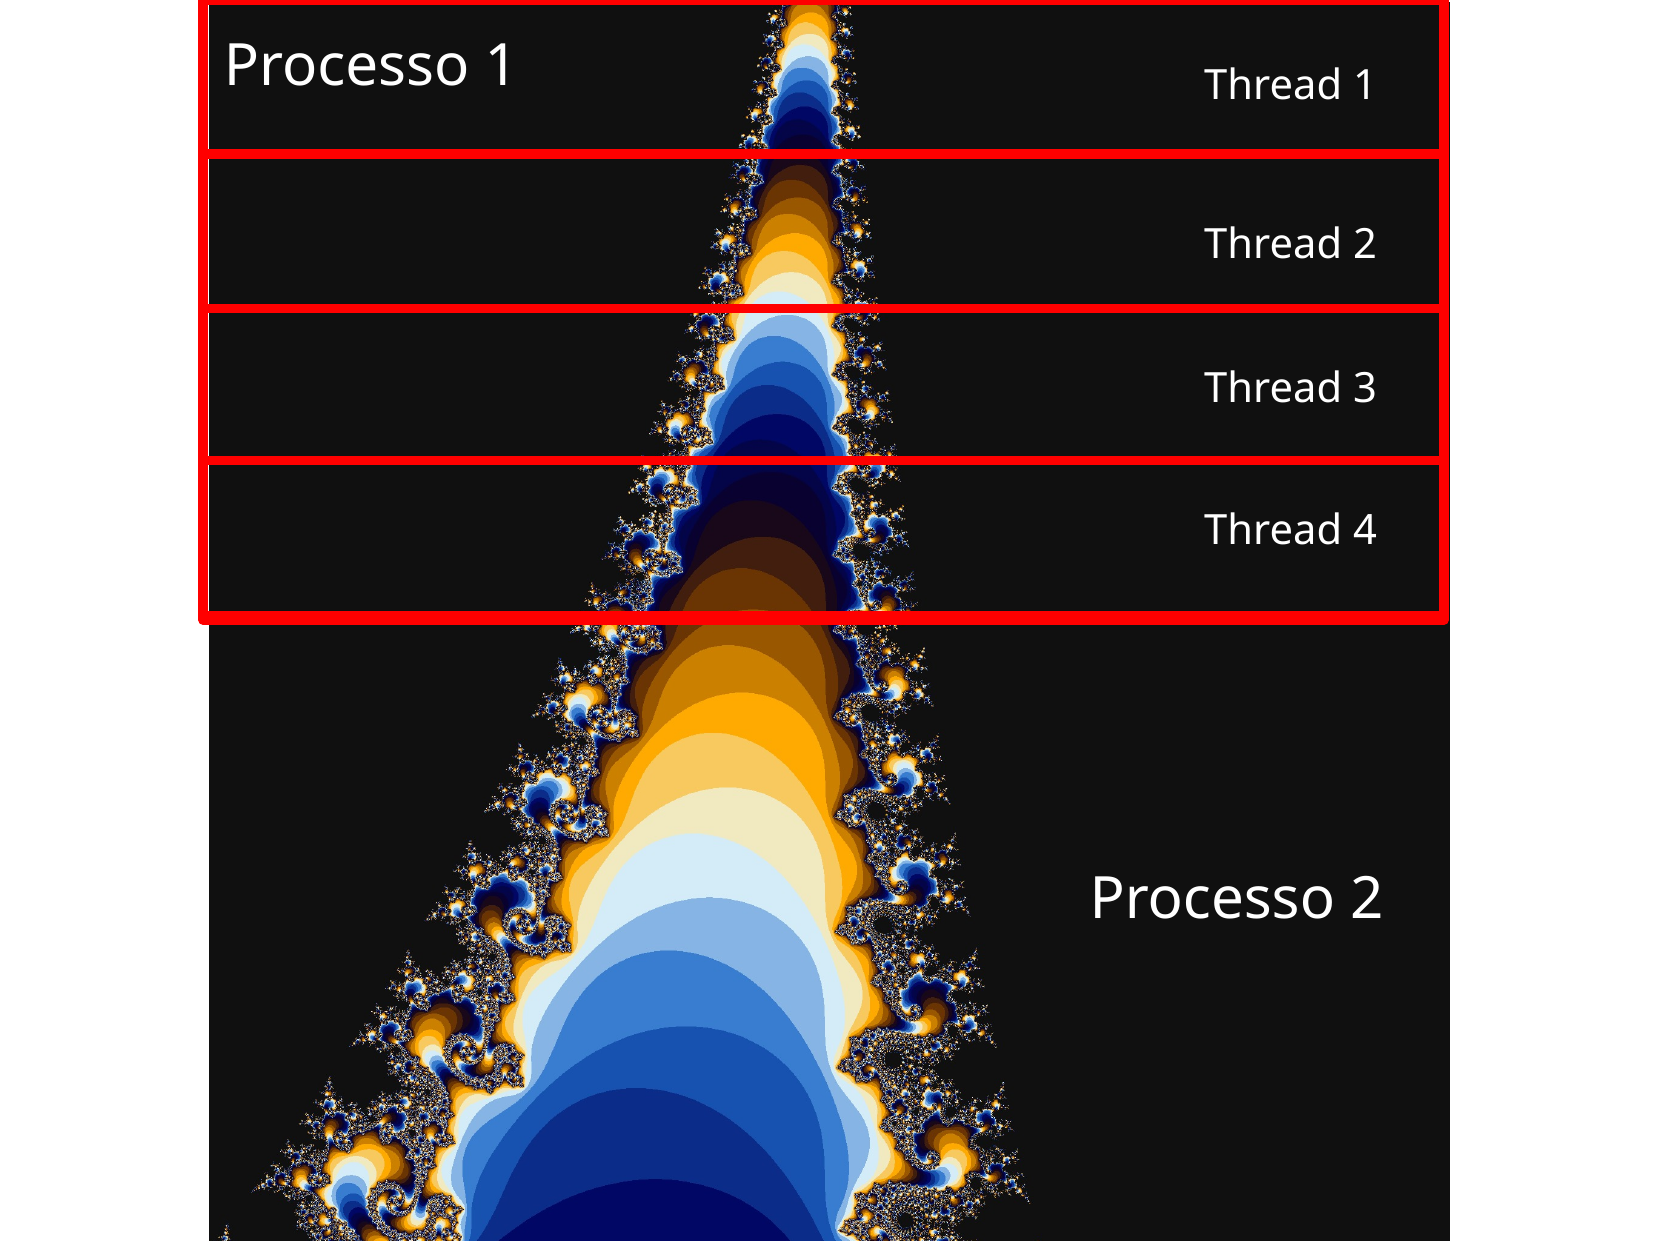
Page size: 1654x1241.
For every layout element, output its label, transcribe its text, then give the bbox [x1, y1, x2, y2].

text_box Thread 3 [1189, 350, 1394, 420]
text_box Processo 1 [209, 15, 520, 107]
text_box Thread 4 [1189, 492, 1394, 562]
picture [209, 5, 1439, 149]
text_box Processo 2 [1074, 848, 1386, 939]
picture [209, 465, 1439, 611]
text_box Thread 2 [1189, 206, 1394, 276]
text_box Thread 1 [1189, 47, 1394, 117]
picture [209, 313, 1439, 456]
picture [209, 2, 1450, 1241]
picture [209, 159, 1439, 304]
